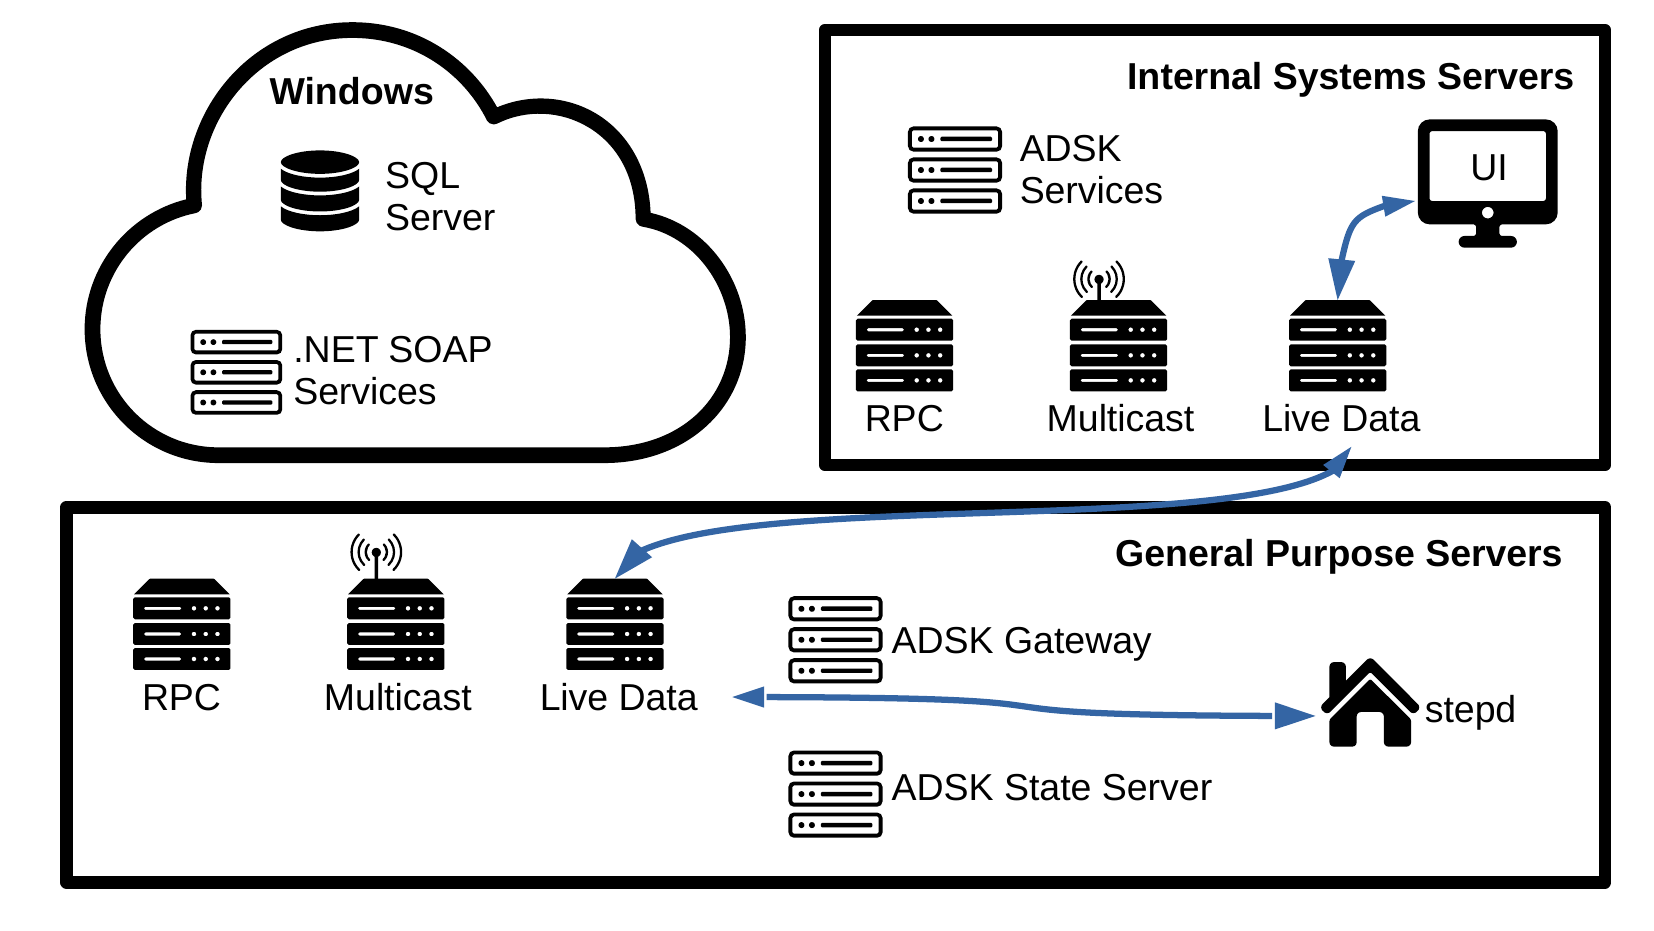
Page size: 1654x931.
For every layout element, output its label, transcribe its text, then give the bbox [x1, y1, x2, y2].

text_box UI [1455, 138, 1550, 196]
text_box RPC [850, 390, 1031, 447]
text_box Live Data [1247, 390, 1456, 447]
text_box ADSK Gateway [876, 612, 1252, 670]
picture [73, 514, 886, 869]
text_box Windows [254, 62, 463, 120]
picture [905, 120, 1006, 245]
picture [1414, 110, 1561, 292]
picture [17, 0, 813, 838]
text_box Multicast [309, 668, 520, 726]
picture [855, 300, 954, 390]
text_box ADSK State Server [876, 759, 1252, 816]
picture [1069, 257, 1168, 390]
text_box .NET SOAP Services [278, 320, 564, 420]
text_box ADSK Services [1005, 120, 1336, 219]
text_box SQL Server [370, 147, 536, 247]
picture [1289, 300, 1387, 390]
text_box Internal Systems Servers [1112, 48, 1638, 106]
text_box General Purpose Servers [1100, 525, 1626, 582]
text_box Multicast [1031, 390, 1242, 447]
text_box RPC [127, 668, 309, 726]
text_box Live Data [525, 668, 733, 726]
text_box stepd [1410, 680, 1561, 738]
picture [1315, 647, 1426, 785]
